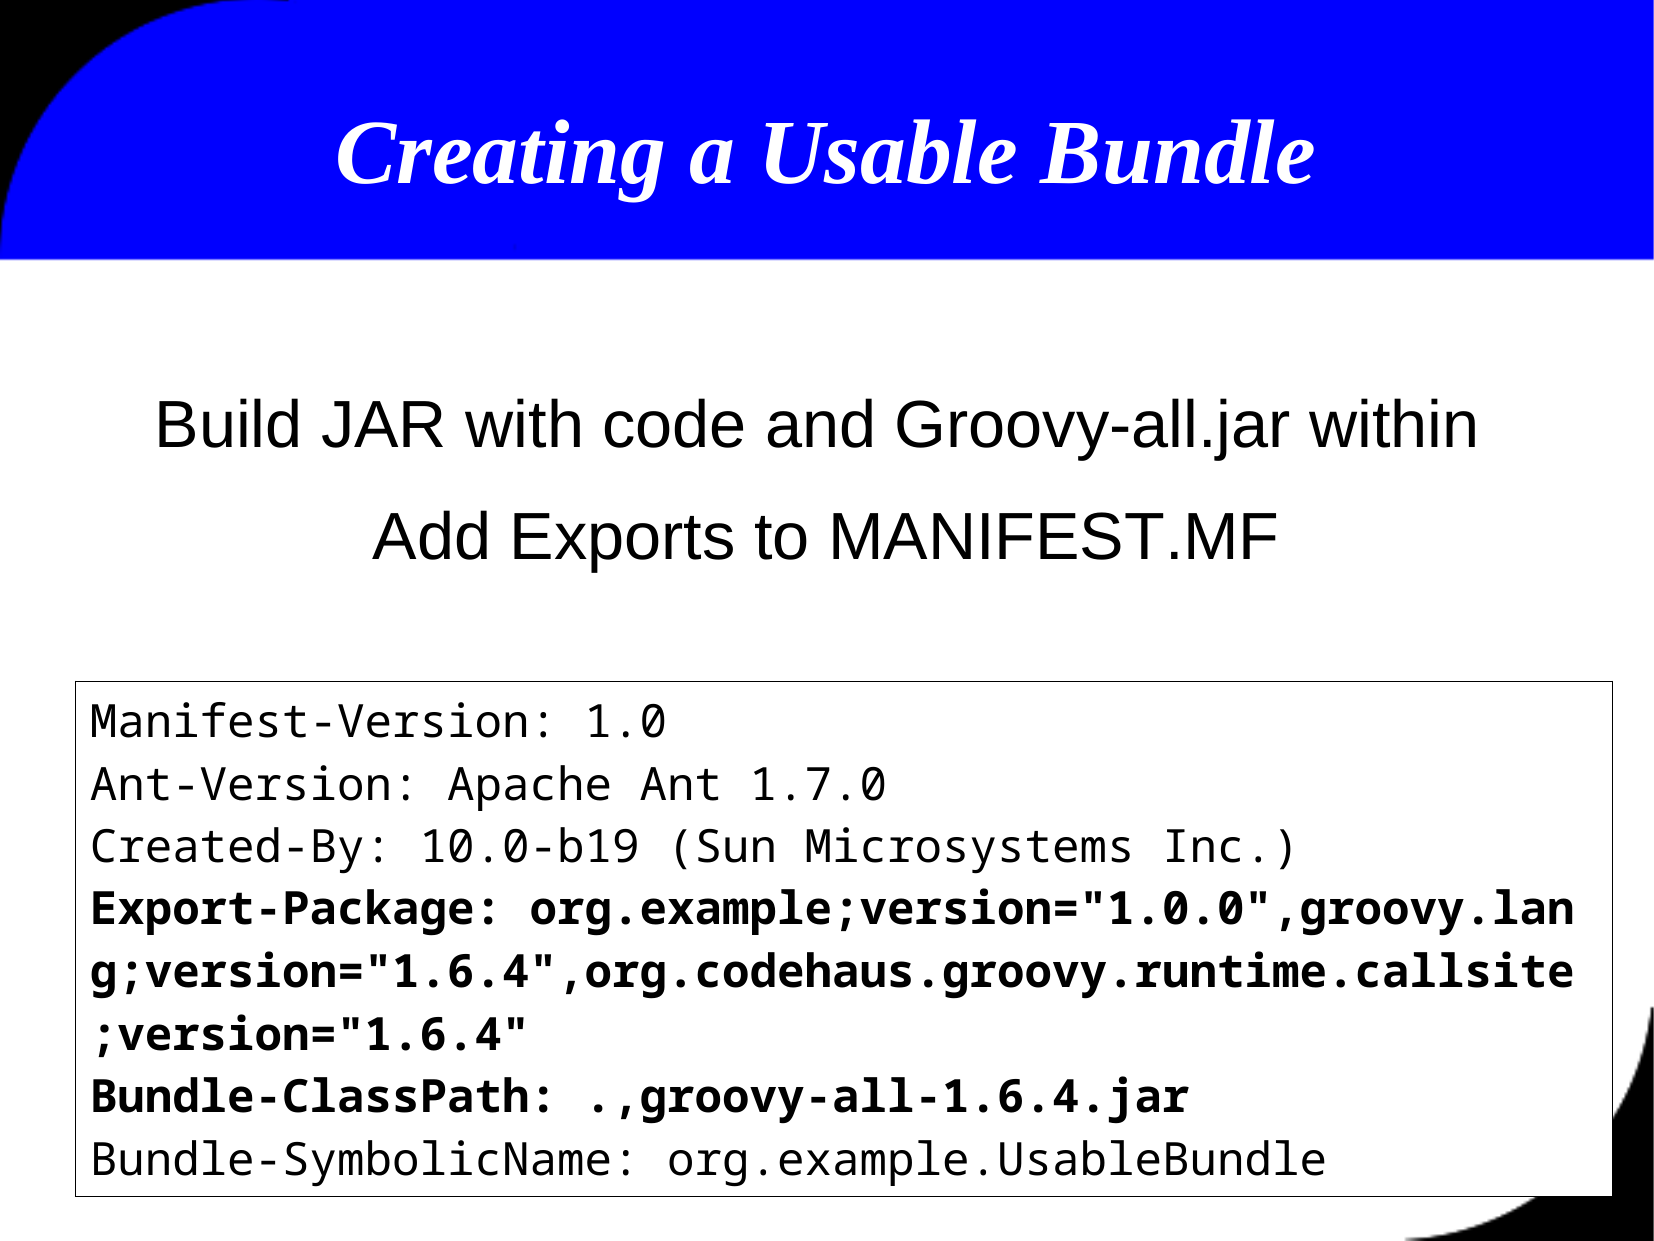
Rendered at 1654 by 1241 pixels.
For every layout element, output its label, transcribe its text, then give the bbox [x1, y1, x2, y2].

subtitle Build JAR with code and Groovy-all.jar within Add Exports to MANIFEST.MF [82, 286, 1571, 638]
picture [0, 0, 1654, 1241]
title Creating a Usable Bundle [82, 49, 1571, 257]
table_header Manifest-Version: 1.0 Ant-Version: Apache Ant 1.7.0 Created-By: 10.0-b19 (Sun Microsystems Inc.) Export-Package: org.example;version="1.0.0",groovy.lan g;version="1.6.4",org.codehaus.groovy.runtime.callsite;version="1.6.4" Bundle-ClassPath: .,groovy-all-1.6.4.jar Bundle-SymbolicName: org.example.UsableBundle [76, 682, 1612, 1196]
